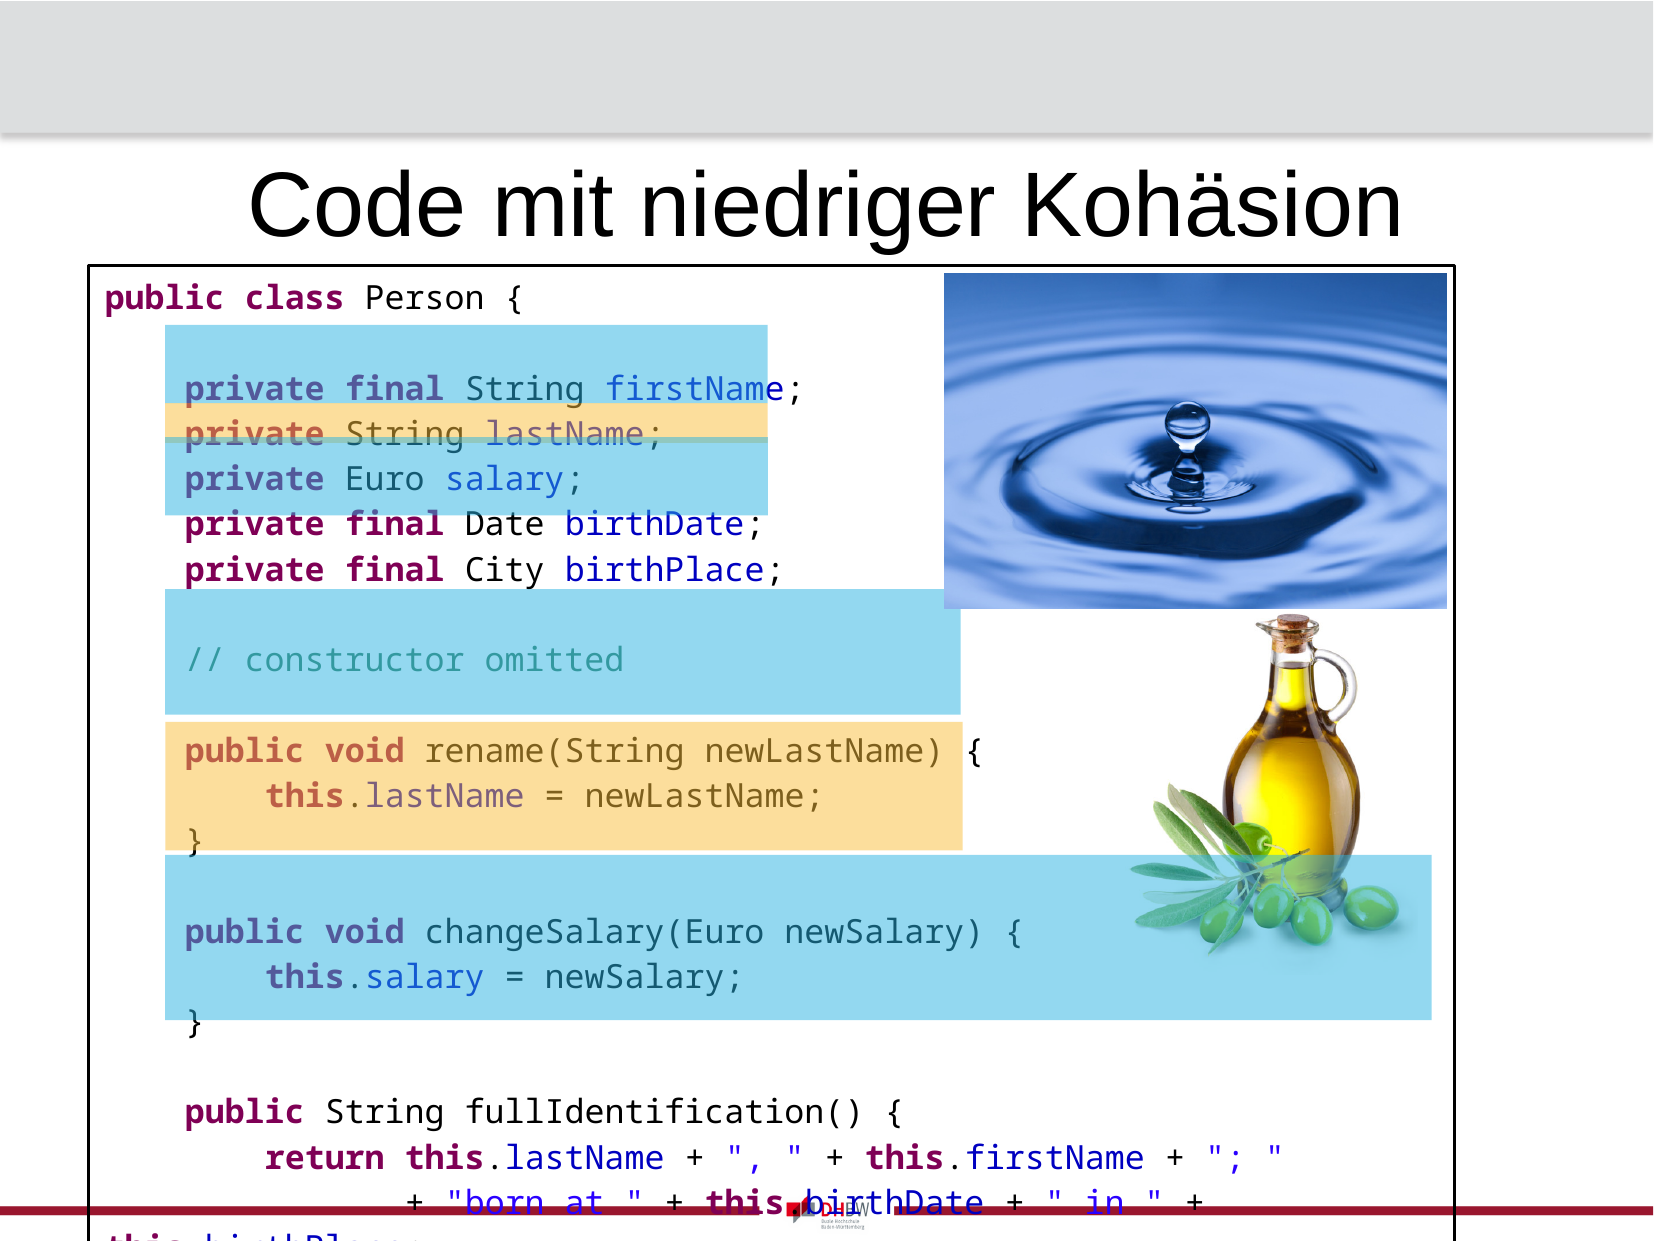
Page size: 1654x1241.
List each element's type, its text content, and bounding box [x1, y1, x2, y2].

text_box [165, 324, 768, 516]
picture [944, 273, 1447, 854]
text_box [165, 854, 1432, 1021]
title Code mit niedriger Kohäsion [82, 49, 1571, 257]
picture [0, 1, 1654, 1237]
text_box [165, 589, 961, 715]
text_box public class Person { private final String firstName; private String lastName; private Euro salary; private final Date birthDate; private final City birthPlace; // constructor omitted public void rename(String newLastName) { this.lastName = newLastName; } public void changeSalary(Euro newSalary) { this.salary = newSalary; } public String fullIdentification() { return this.lastName + ", " + this.firstName + "; " + "born at " + this.birthDate + " in " + this.birthPlace; } } [88, 265, 1455, 1182]
picture [90, 1182, 1453, 1237]
text_box [165, 721, 963, 851]
